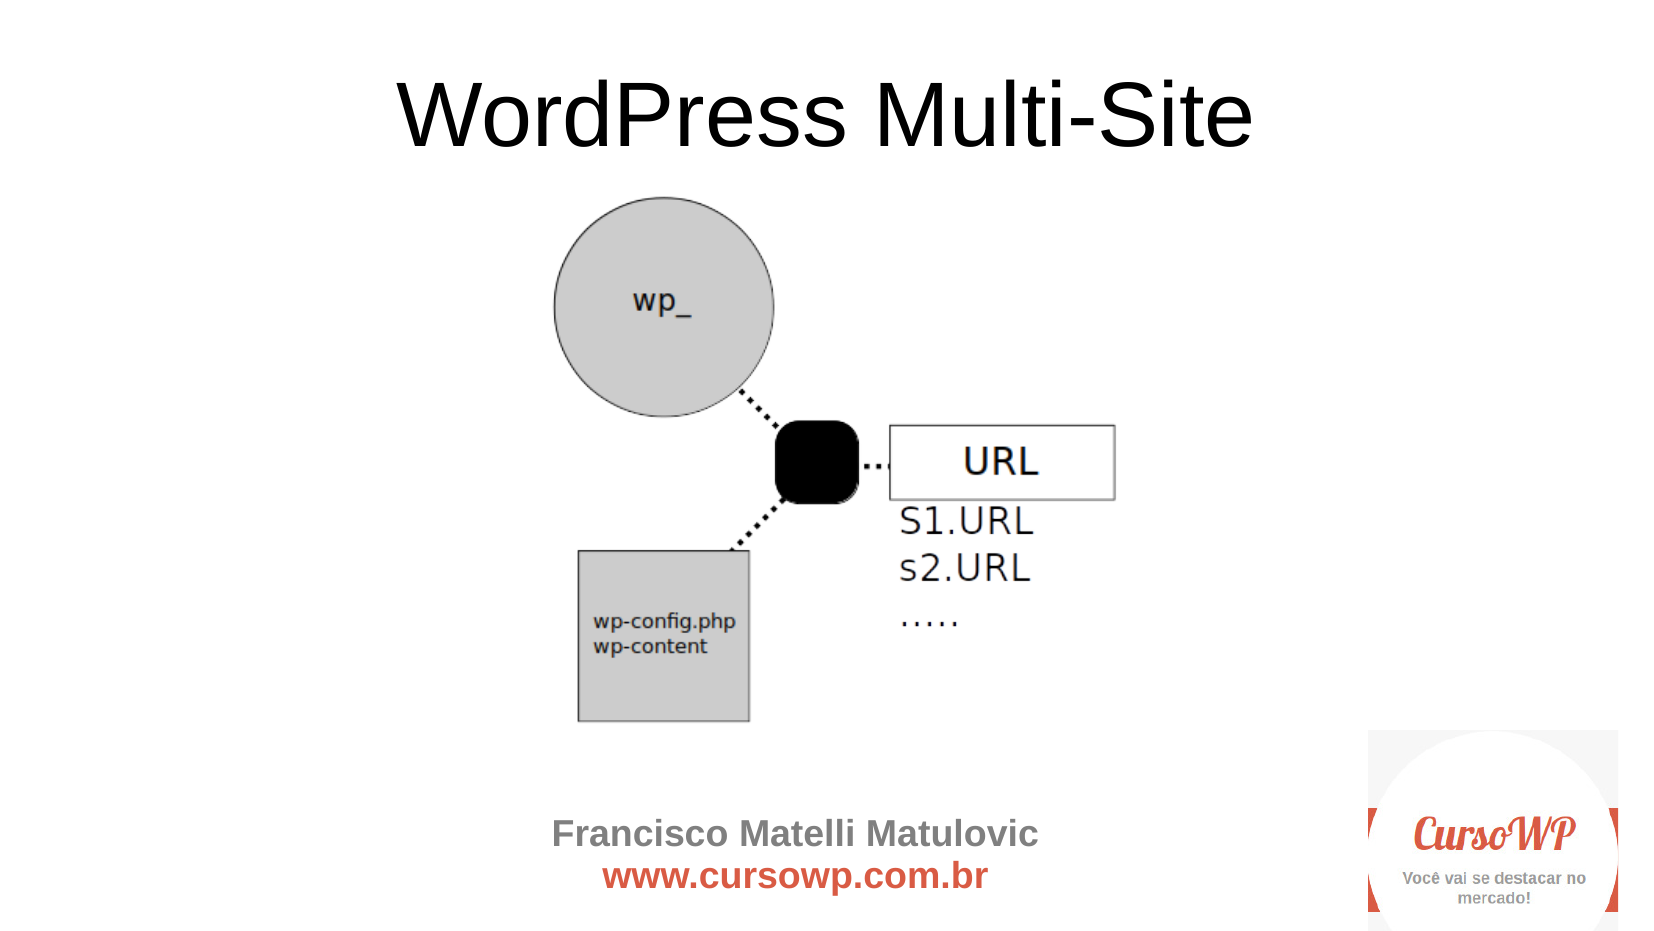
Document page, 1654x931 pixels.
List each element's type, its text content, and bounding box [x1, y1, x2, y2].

picture [1368, 730, 1619, 931]
title WordPress Multi-Site [82, 37, 1571, 193]
picture [515, 153, 1143, 780]
